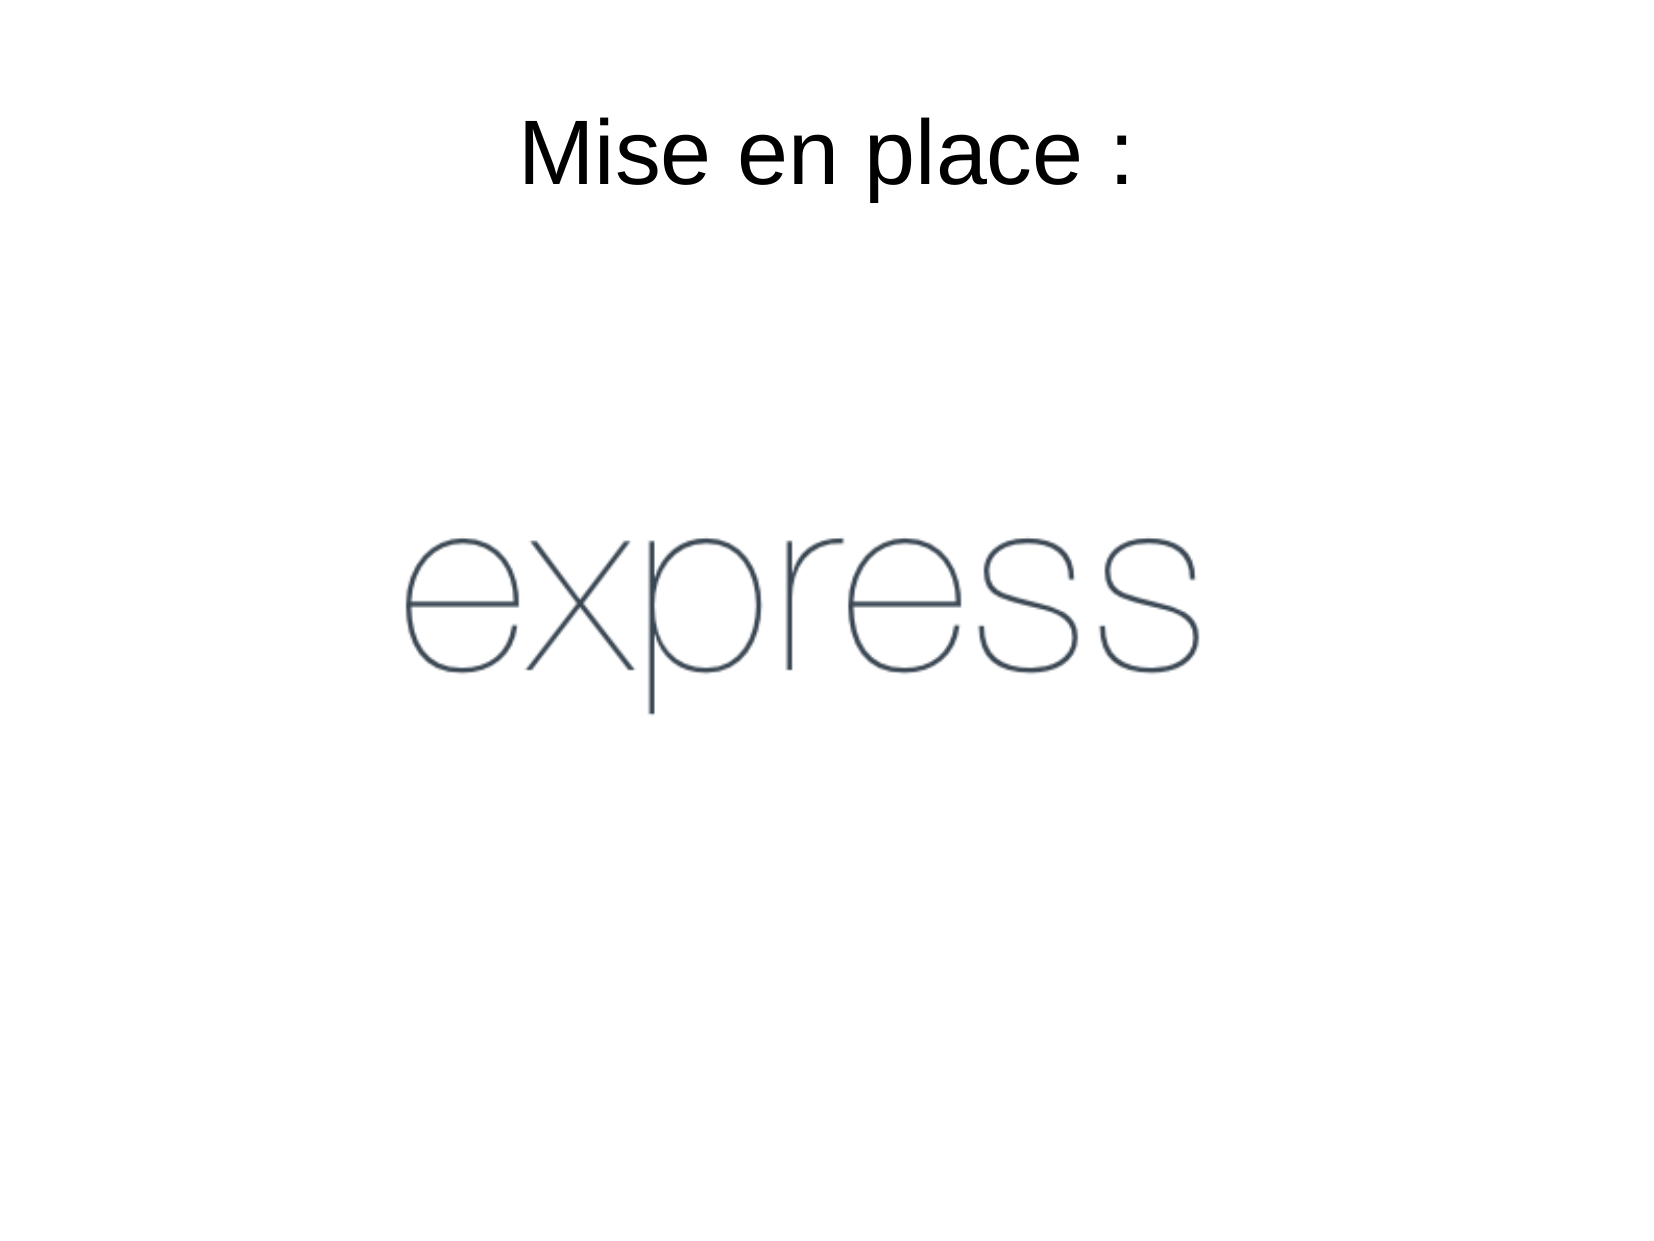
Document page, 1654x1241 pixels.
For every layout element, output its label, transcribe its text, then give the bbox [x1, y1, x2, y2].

title Mise en place : [82, 49, 1571, 257]
picture [342, 462, 1312, 756]
